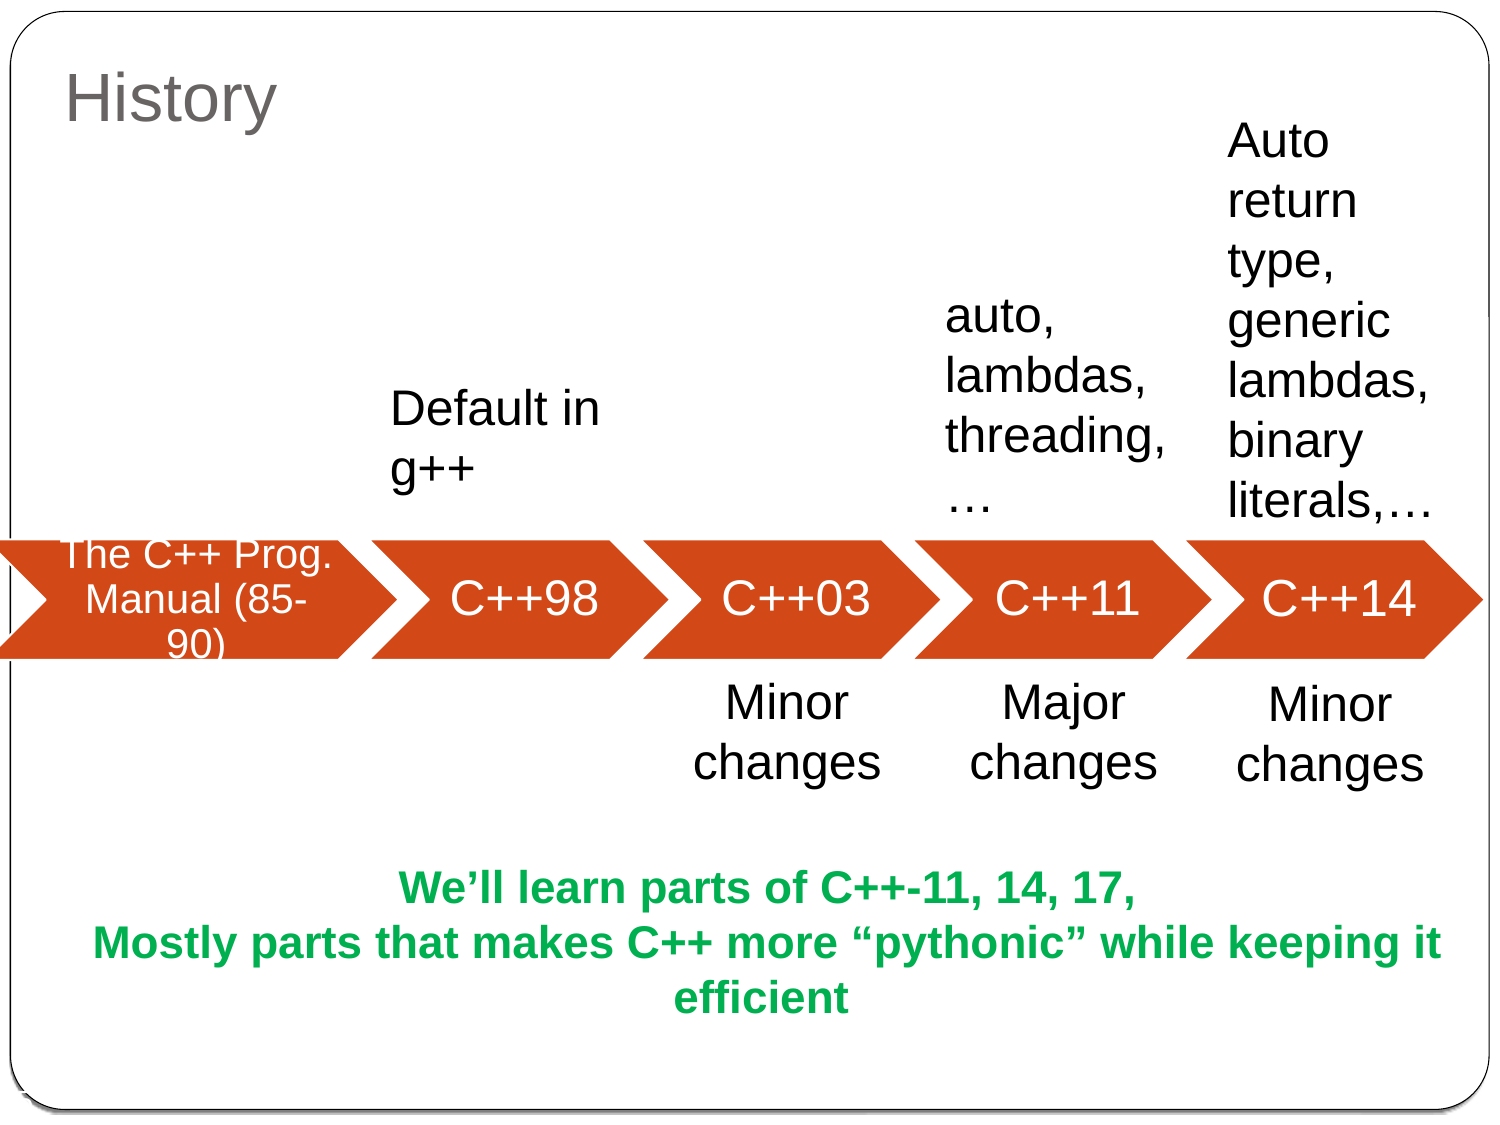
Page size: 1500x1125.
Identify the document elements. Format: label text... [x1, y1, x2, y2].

text_box Default in g++ [374, 368, 675, 503]
text_box C++14 [1183, 539, 1486, 661]
text_box The C++ Prog. Manual (85-90) [0, 539, 399, 661]
text_box C++11 [911, 539, 1214, 661]
text_box Minor changes [1192, 663, 1468, 799]
text_box Major changes [926, 662, 1202, 798]
text_box Minor changes [649, 662, 925, 798]
text_box We’ll learn parts of C++-11, 14, 17, Mostly parts that makes C++ more “pythonic” while keeping it efficient [67, 849, 1468, 1038]
text_box C++98 [368, 539, 671, 661]
slide_number <number> [0, 1074, 50, 1125]
text_box C++03 [640, 539, 942, 661]
title History [50, 45, 1450, 150]
text_box Auto return type, generic lambdas, binary literals,… [1212, 99, 1475, 535]
text_box auto, lambdas, threading,… [930, 274, 1193, 530]
